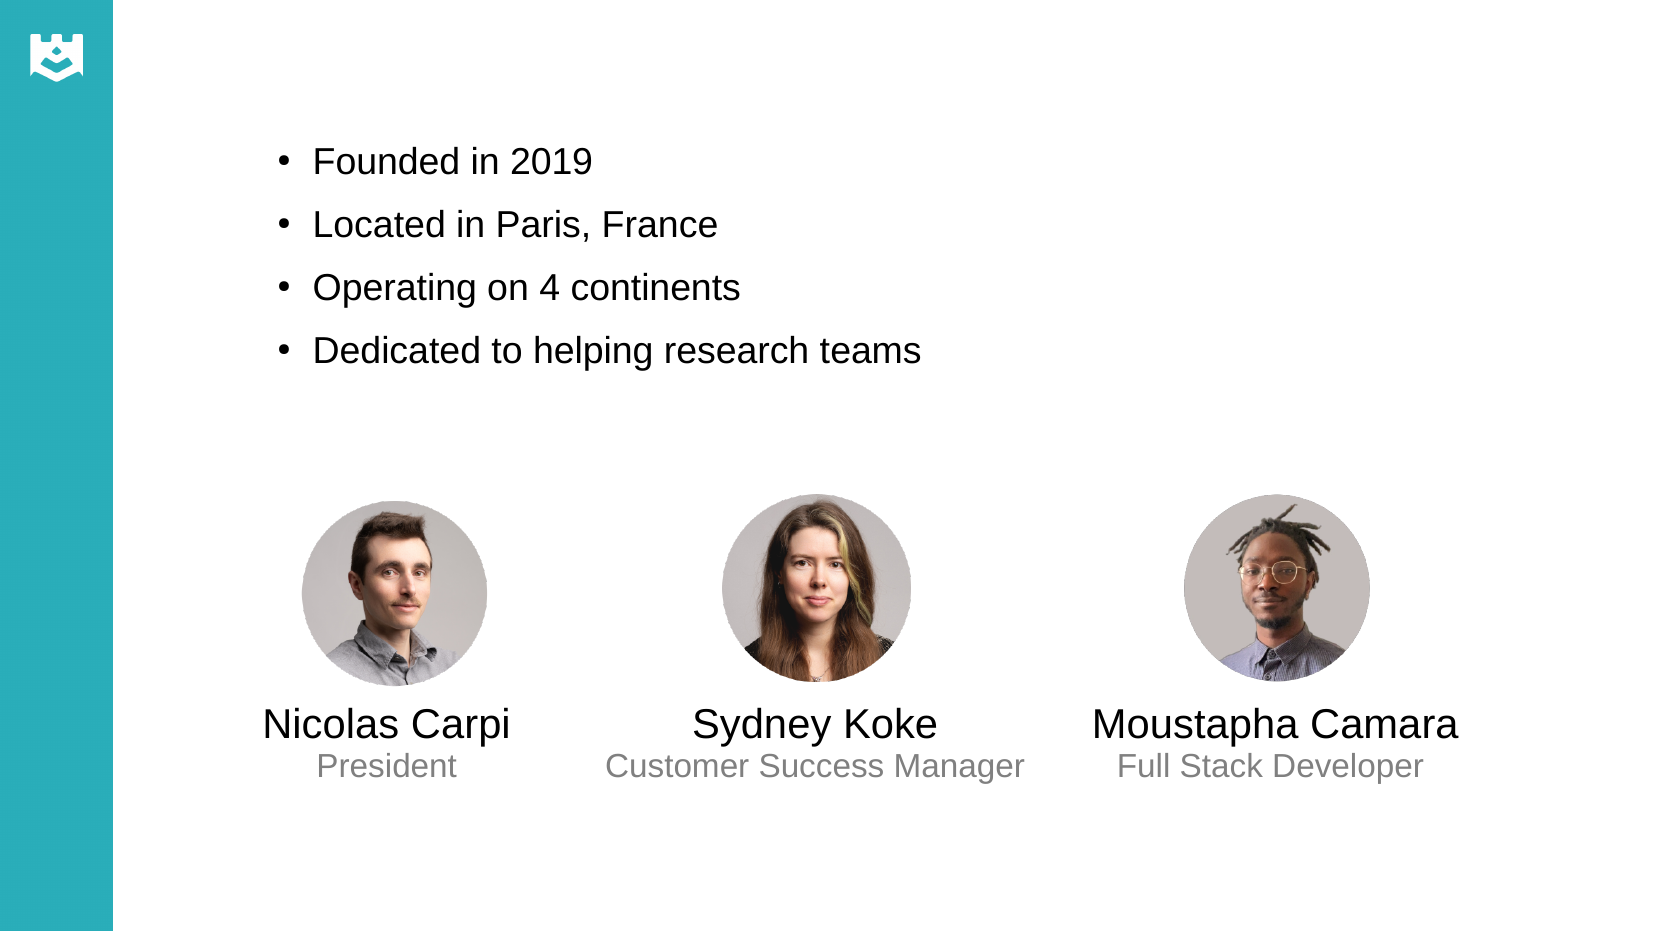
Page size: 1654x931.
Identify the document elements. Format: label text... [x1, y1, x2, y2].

picture [1183, 494, 1372, 683]
text_box Founded in 2019 Located in Paris, France Operating on 4 continents Dedicated to helping research teams [262, 112, 1238, 413]
text_box Moustapha Camara Full Stack Developer [1012, 693, 1538, 807]
picture [300, 500, 488, 688]
picture [0, 0, 113, 931]
text_box Nicolas Carpi President [135, 693, 552, 793]
text_box Sydney Koke Customer Success Manager [552, 693, 1012, 807]
picture [722, 494, 911, 682]
